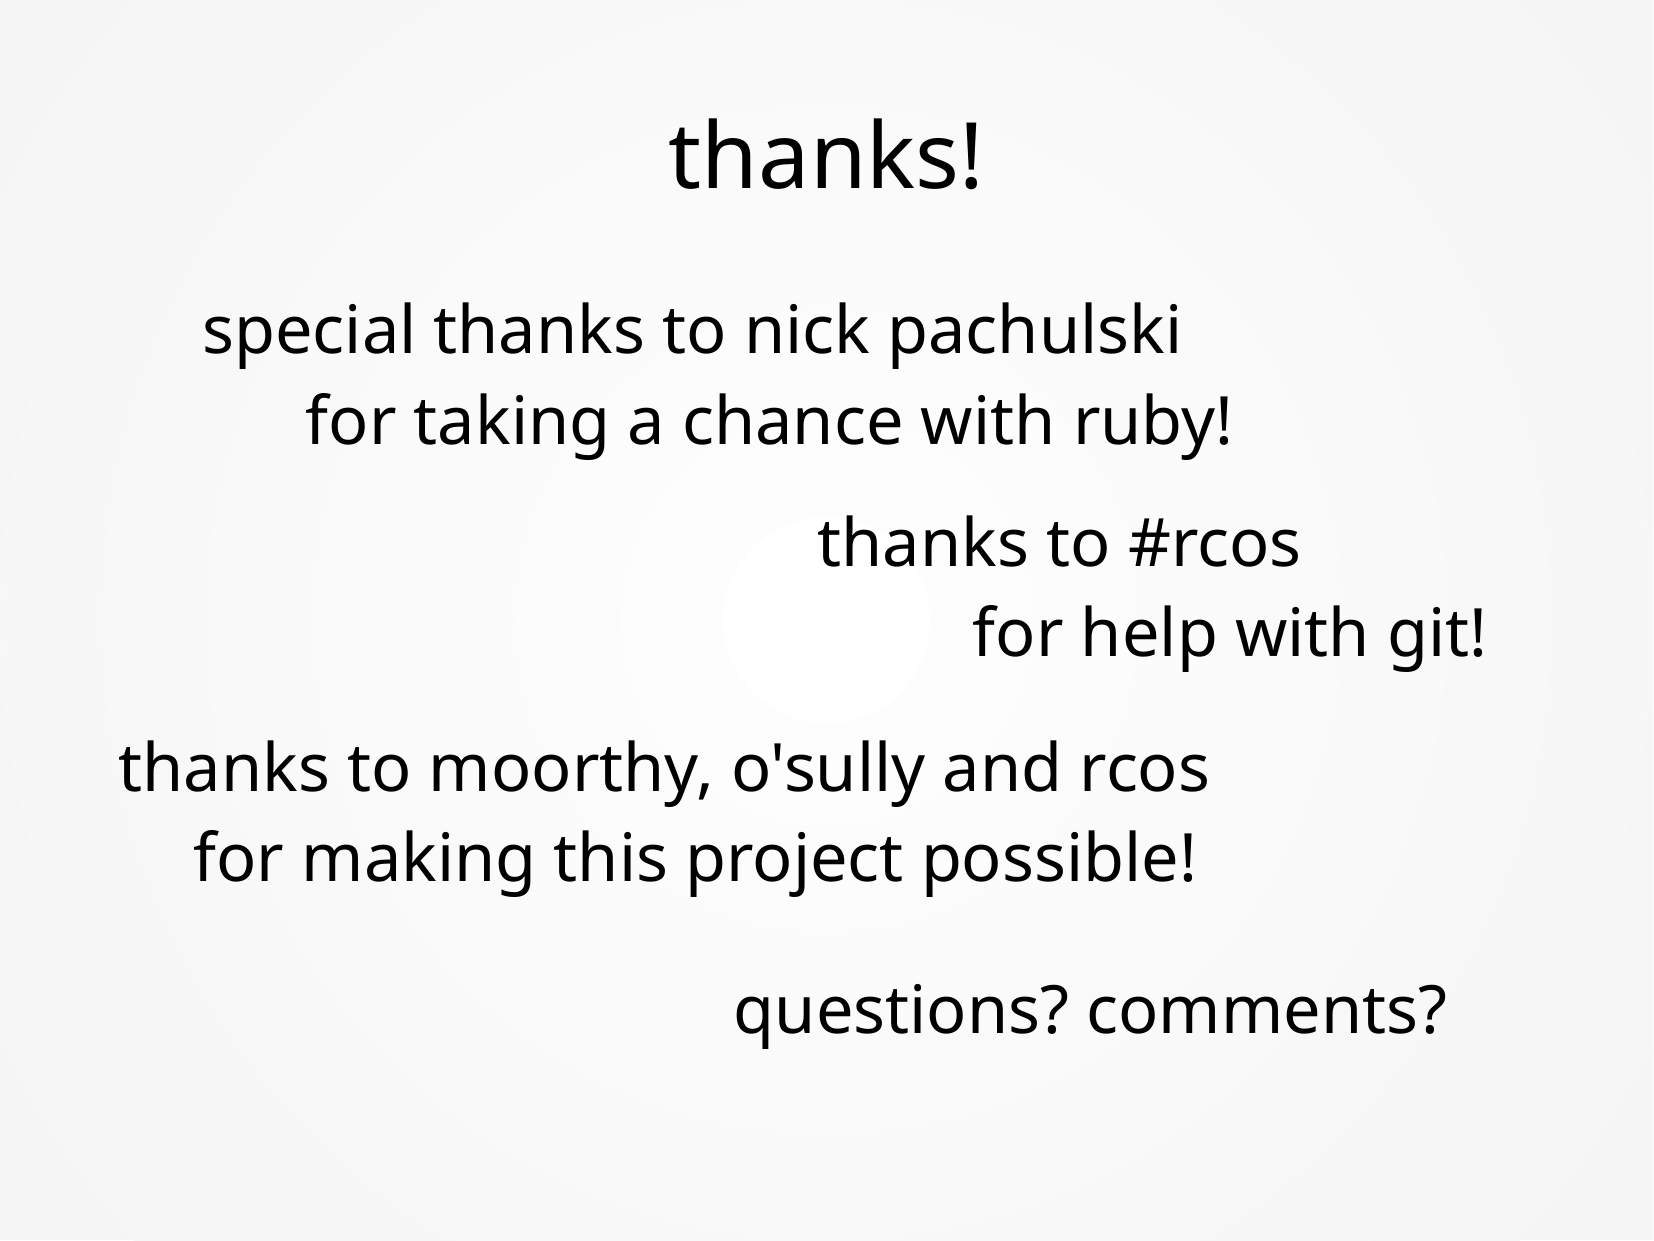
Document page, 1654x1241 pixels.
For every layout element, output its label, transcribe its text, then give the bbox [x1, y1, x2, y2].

text_box special thanks to nick pachulski for taking a chance with ruby! [187, 275, 1243, 451]
title thanks! [82, 49, 1571, 257]
text_box thanks to #rcos for help with git! [802, 487, 1501, 663]
text_box thanks to moorthy, o'sully and rcos for making this project possible! [103, 712, 1219, 888]
text_box questions? comments? [719, 955, 1463, 1051]
